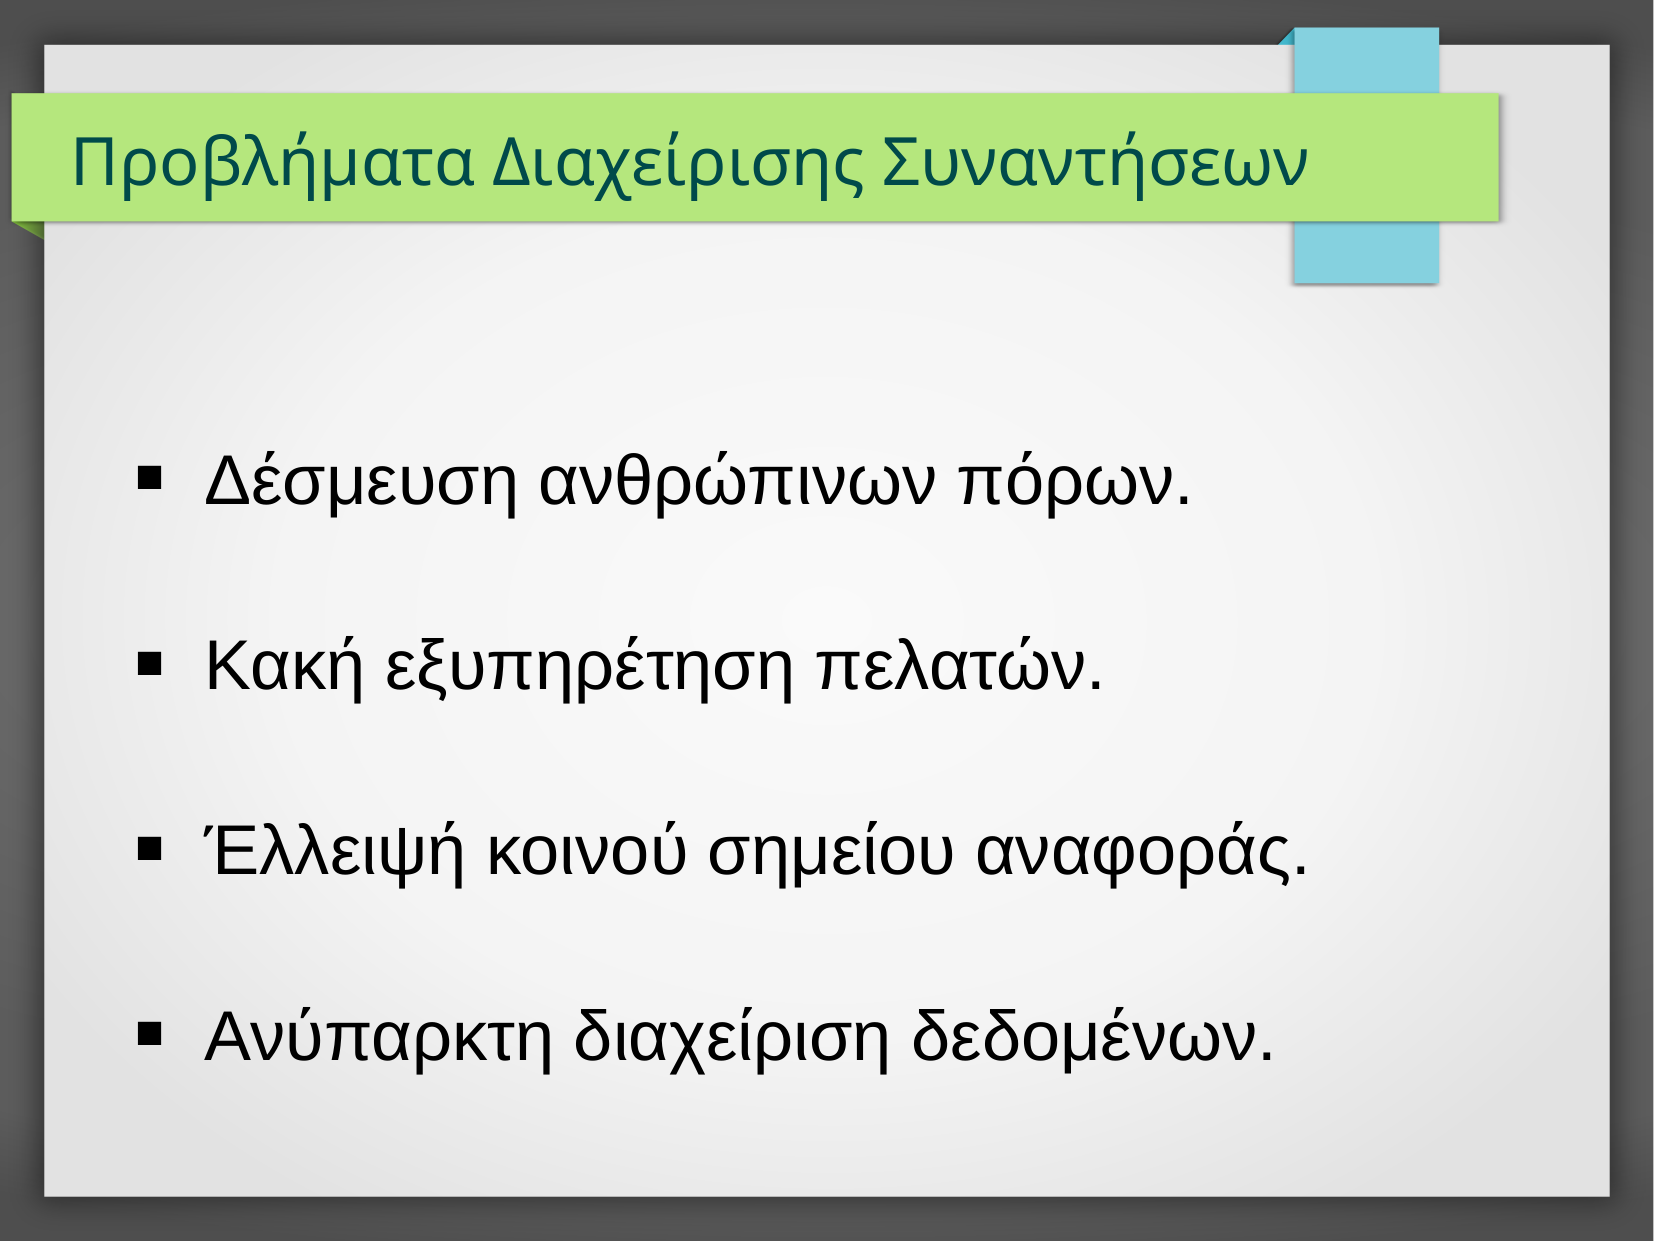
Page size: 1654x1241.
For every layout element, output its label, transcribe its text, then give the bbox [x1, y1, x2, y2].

list Δέσμευση ανθρώπινων πόρων. Κακή εξυπηρέτηση πελατών. Έλλειψή κοινού σημείου αναφοράς. Ανύπαρκτη διαχείριση δεδομένων. [121, 361, 1610, 1081]
picture [0, 0, 1654, 1241]
title Προβλήματα Διαχείρισης Συναντήσεων [70, 40, 1441, 279]
